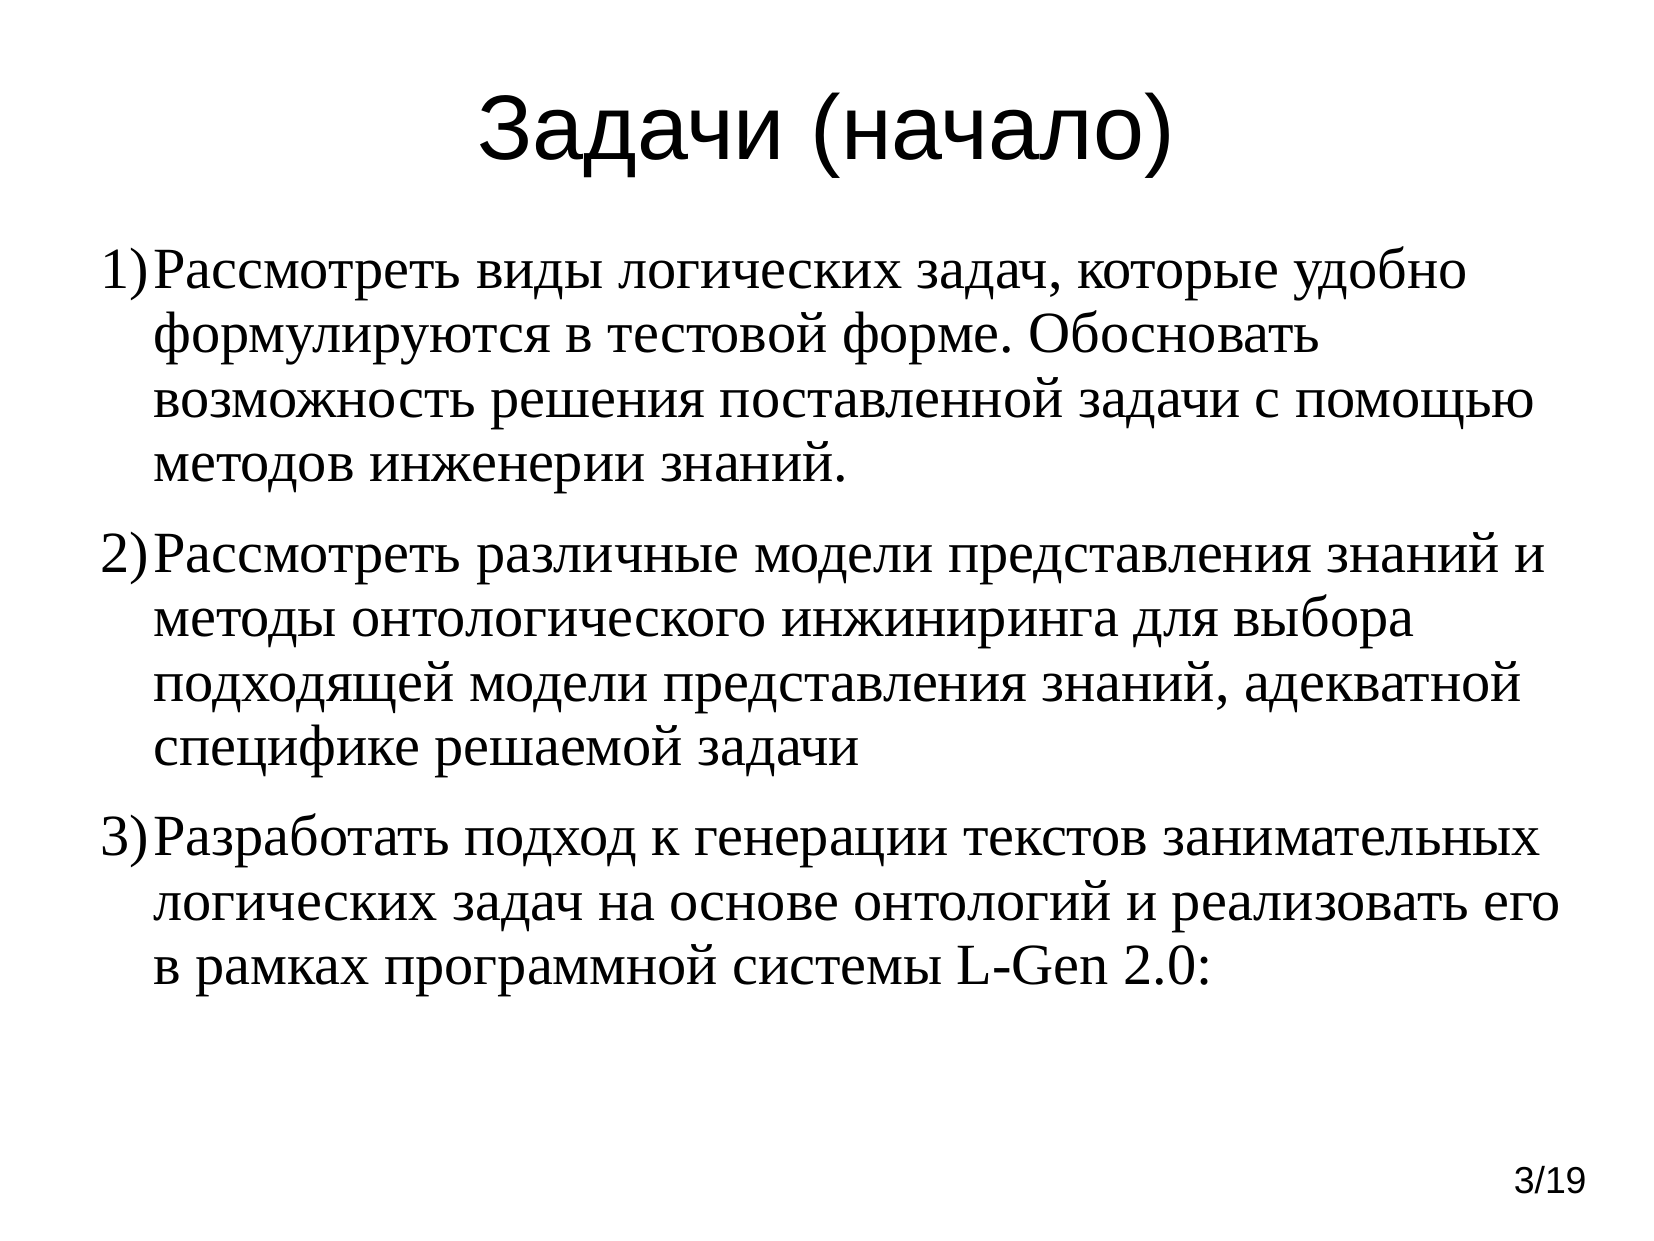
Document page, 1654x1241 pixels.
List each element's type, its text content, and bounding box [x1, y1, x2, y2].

title Задачи (начало) [82, 49, 1571, 207]
list Рассмотреть виды логических задач, которые удобно формулируются в тестовой форме. Обосновать возможность решения поставленной задачи с помощью методов инженерии знаний. Рассмотреть различные модели представления знаний и методы онтологического инжиниринга для выбора подходящей модели представления знаний, адекватной специфике решаемой задачи Разработать подход к генерации текстов занимательных логических задач на основе онтологий и реализовать его в рамках программной системы L-Gen 2.0: [82, 236, 1571, 1109]
text_box <номер>/19 [1476, 1151, 1625, 1241]
